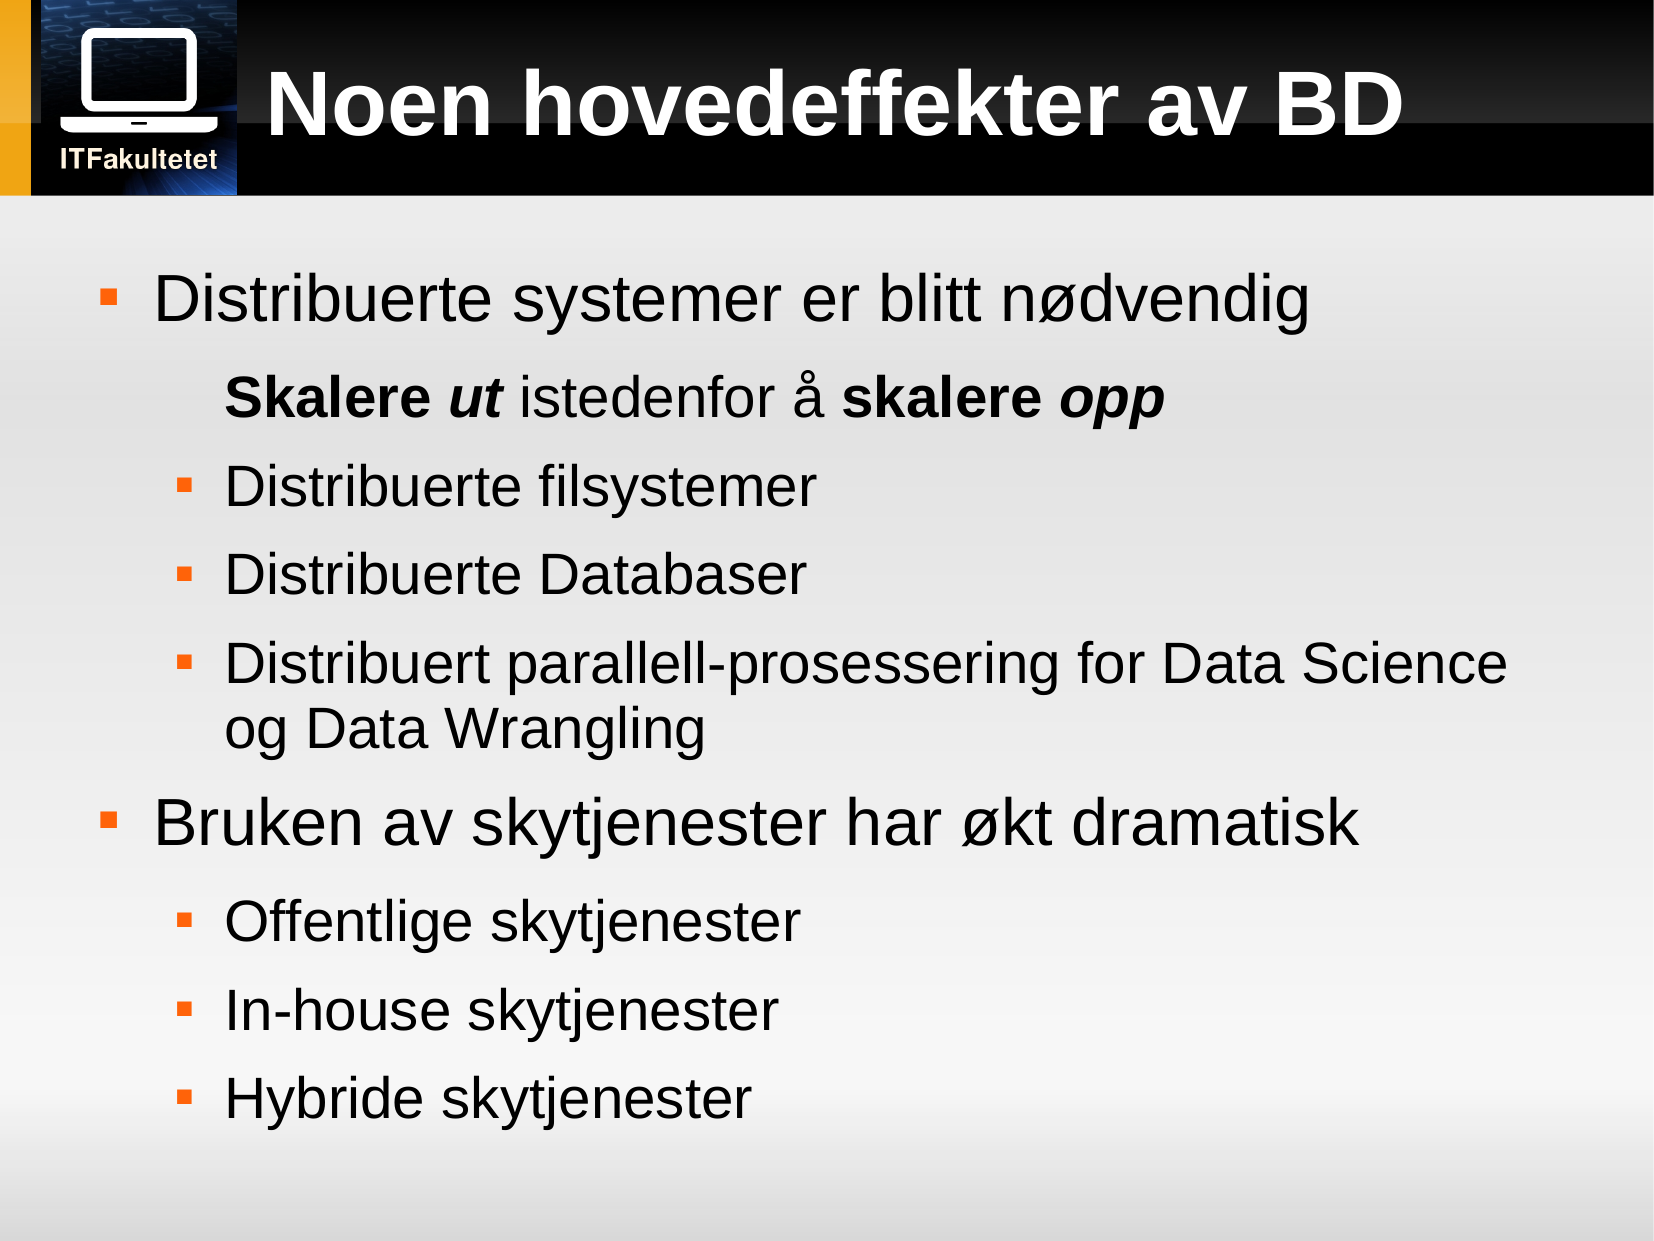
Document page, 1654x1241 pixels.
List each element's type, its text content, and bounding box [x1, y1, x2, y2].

title Noen hovedeffekter av BD [265, 0, 1565, 208]
list Distribuerte systemer er blitt nødvendig Skalere ut istedenfor å skalere opp Distribuerte filsystemer Distribuerte Databaser Distribuert parallell-prosessering for Data Science og Data Wrangling Bruken av skytjenester har økt dramatisk Offentlige skytjenester In-house skytjenester Hybride skytjenester [82, 260, 1571, 1132]
picture [0, 0, 1654, 1241]
